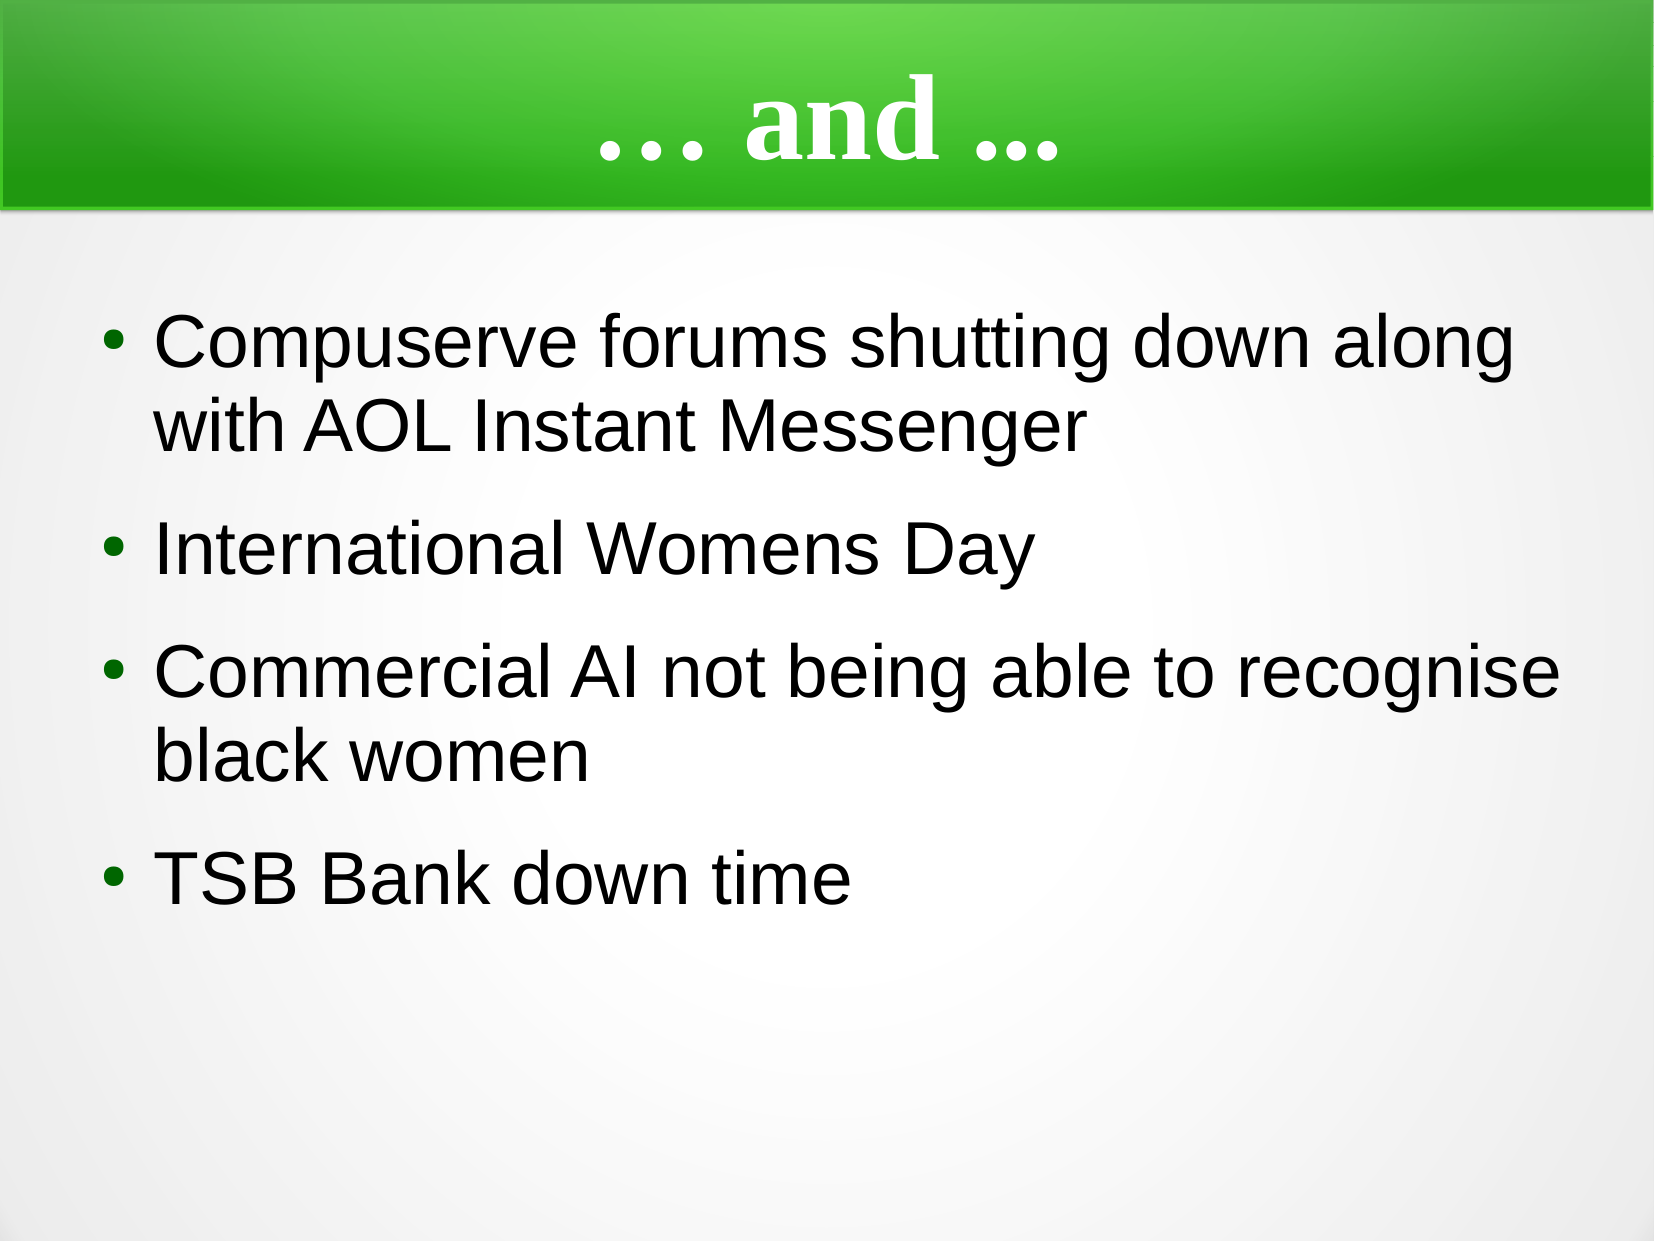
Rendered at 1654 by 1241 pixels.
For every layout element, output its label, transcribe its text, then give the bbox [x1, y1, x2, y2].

list Compuserve forums shutting down along with AOL Instant Messenger International Womens Day Commercial AI not being able to recognise black women TSB Bank down time [82, 299, 1571, 1019]
title … and ... [82, 28, 1571, 208]
